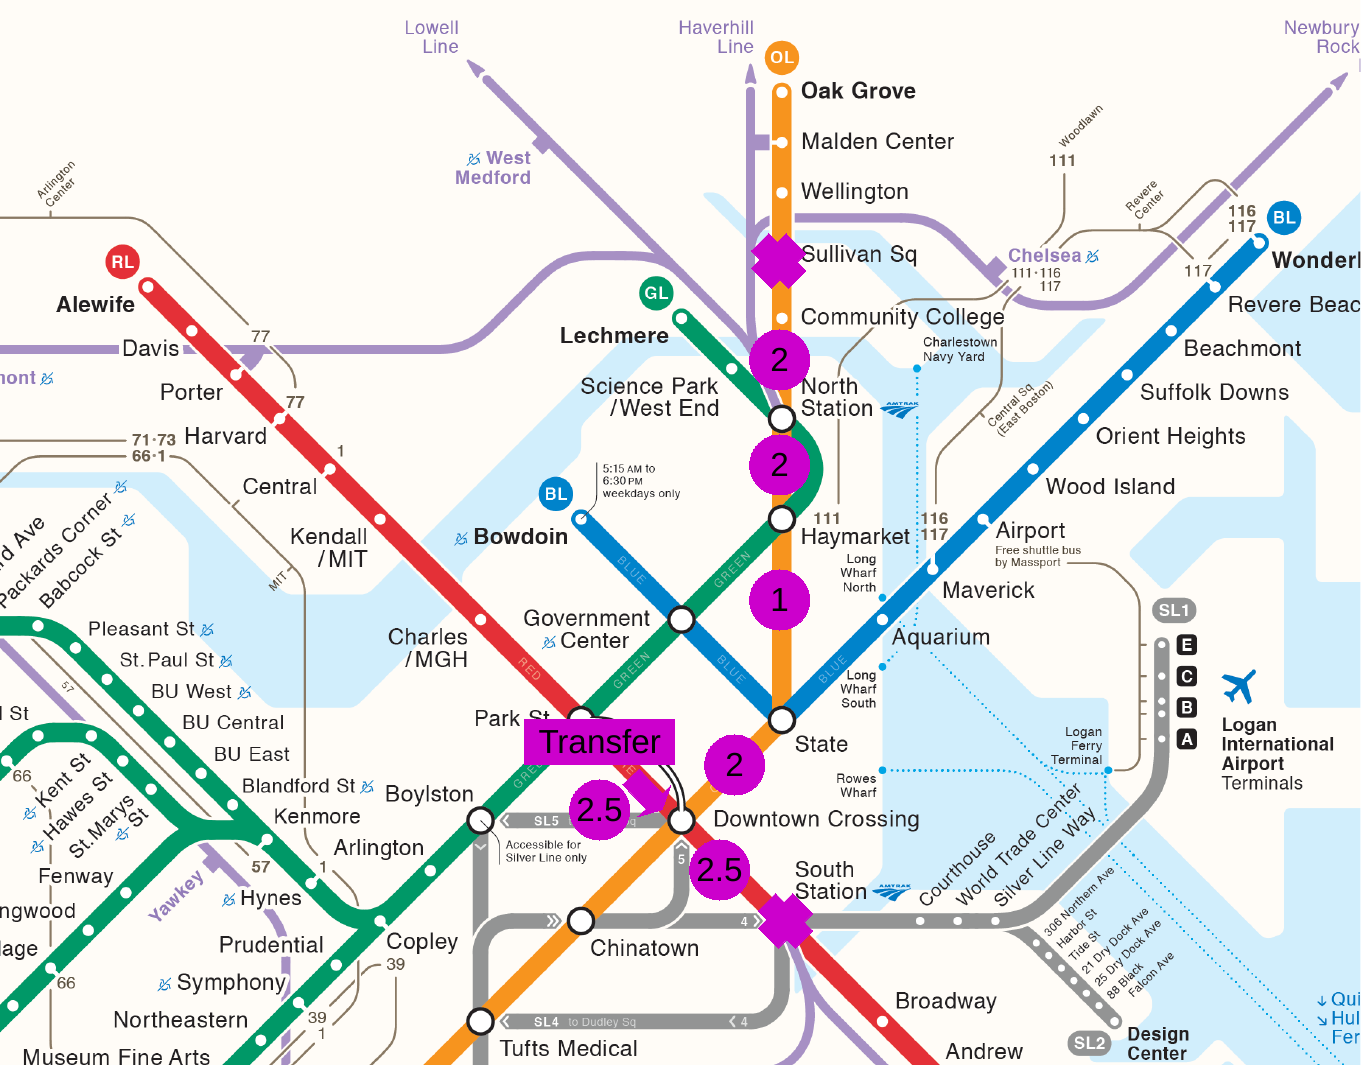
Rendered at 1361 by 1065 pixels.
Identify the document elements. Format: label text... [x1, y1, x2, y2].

picture [0, 0, 1361, 1065]
text_box 2.5 [689, 839, 750, 901]
text_box [622, 769, 671, 817]
text_box 2.5 [569, 779, 630, 841]
text_box [751, 233, 806, 289]
text_box 1 [749, 569, 810, 631]
text_box 2 [704, 734, 765, 796]
text_box 2 [749, 329, 810, 391]
text_box Transfer [524, 719, 675, 765]
text_box [758, 893, 813, 949]
text_box 2 [749, 434, 810, 495]
